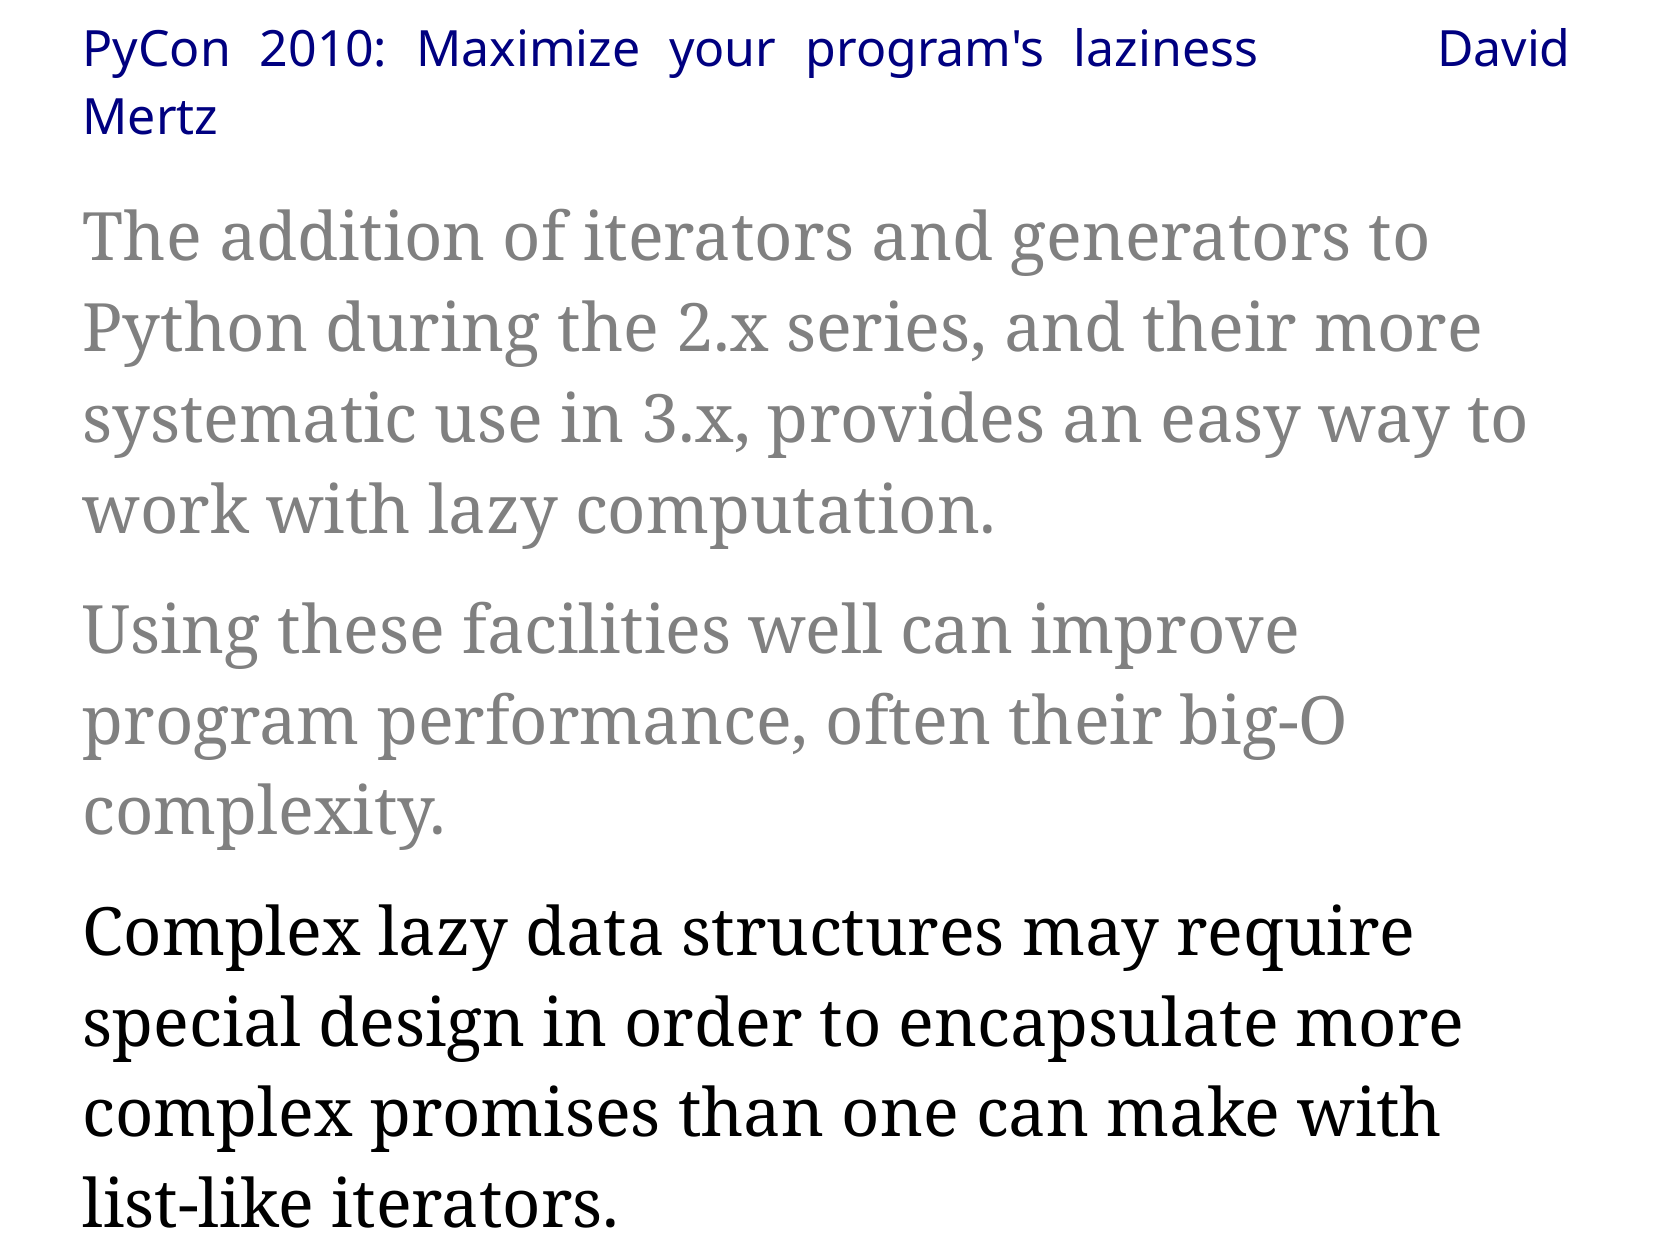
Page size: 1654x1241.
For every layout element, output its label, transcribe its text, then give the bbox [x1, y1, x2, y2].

title PyCon 2010: Maximize your program's laziness David Mertz [82, 49, 1571, 113]
list The addition of iterators and generators to Python during the 2.x series, and their more systematic use in 3.x, provides an easy way to work with lazy computation. Using these facilities well can improve program performance, often their big-O complexity. Complex lazy data structures may require special design in order to encapsulate more complex promises than one can make with list-like iterators. [82, 189, 1571, 1133]
